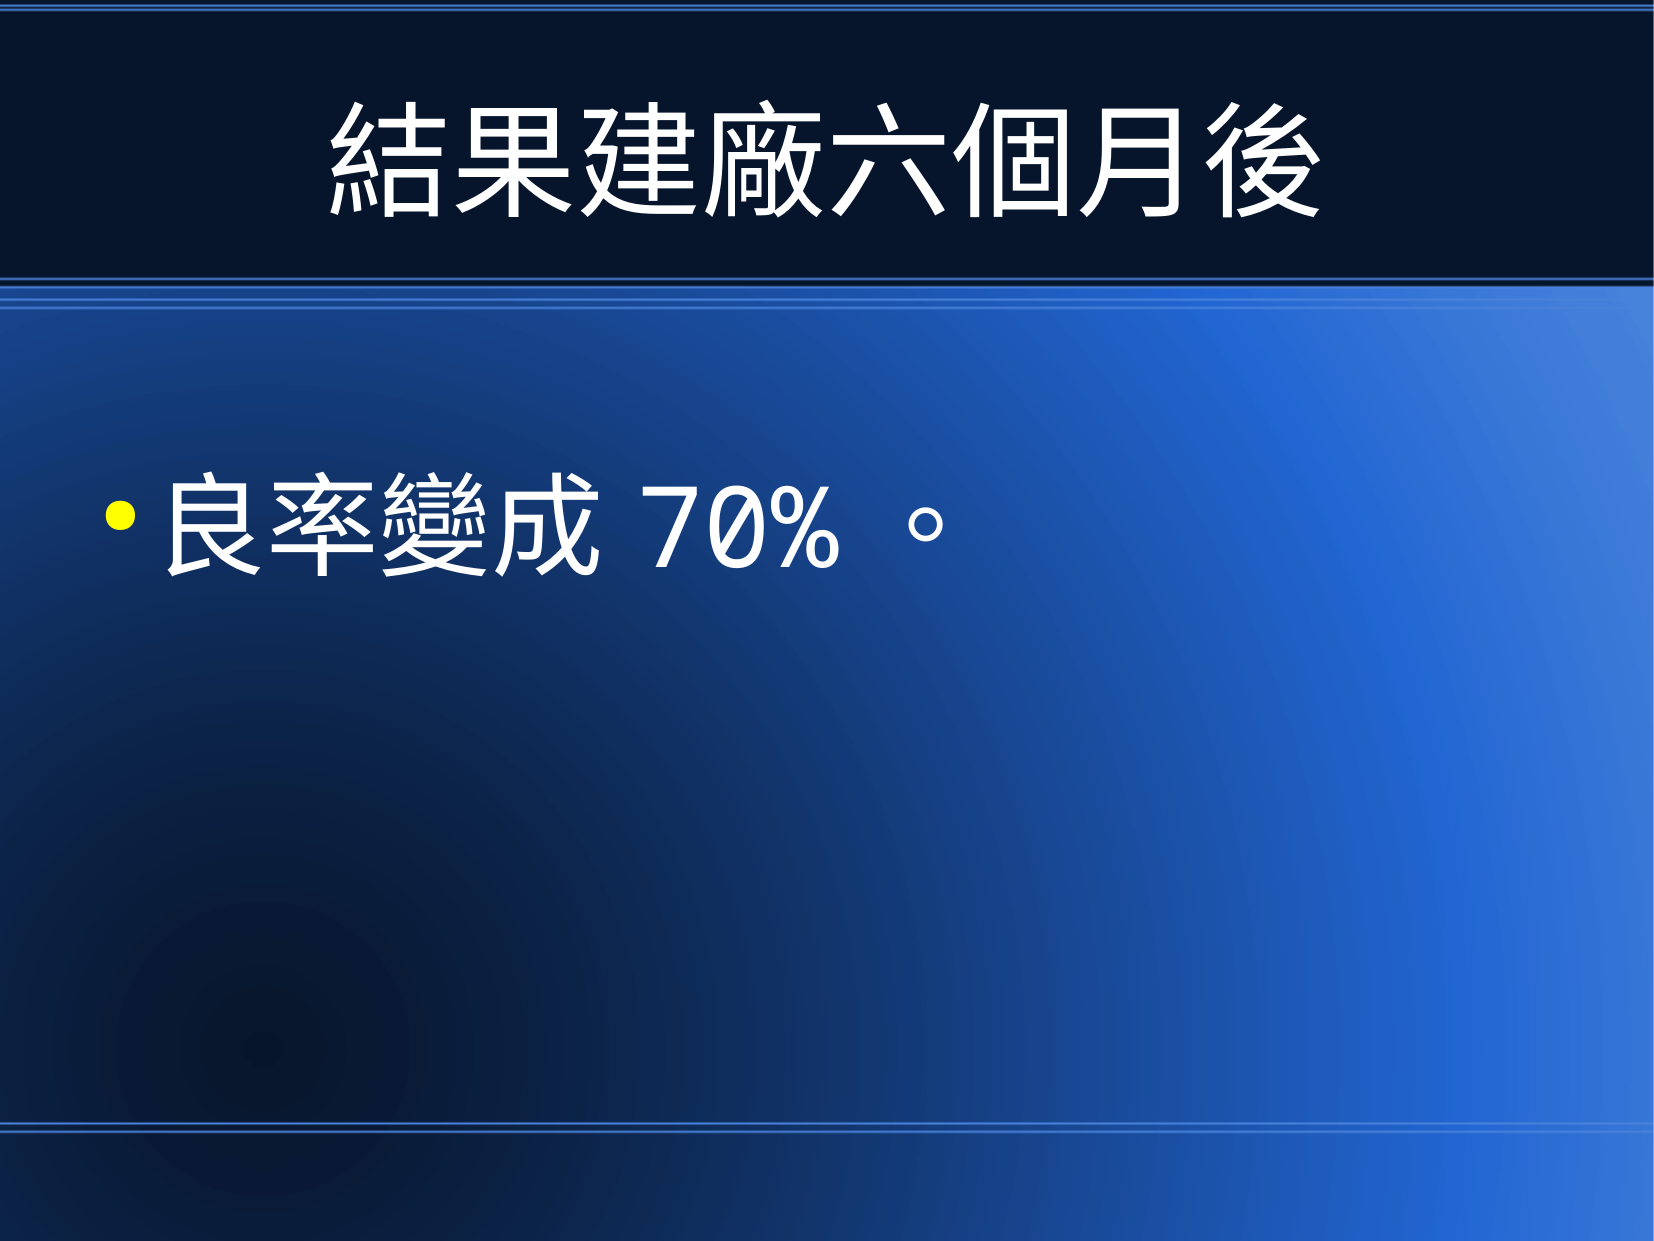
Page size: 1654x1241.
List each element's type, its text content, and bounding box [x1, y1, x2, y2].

picture [0, 0, 1654, 1241]
title 結果建廠六個月後 [82, 49, 1571, 257]
list 良率變成70%。 [82, 355, 1571, 1241]
